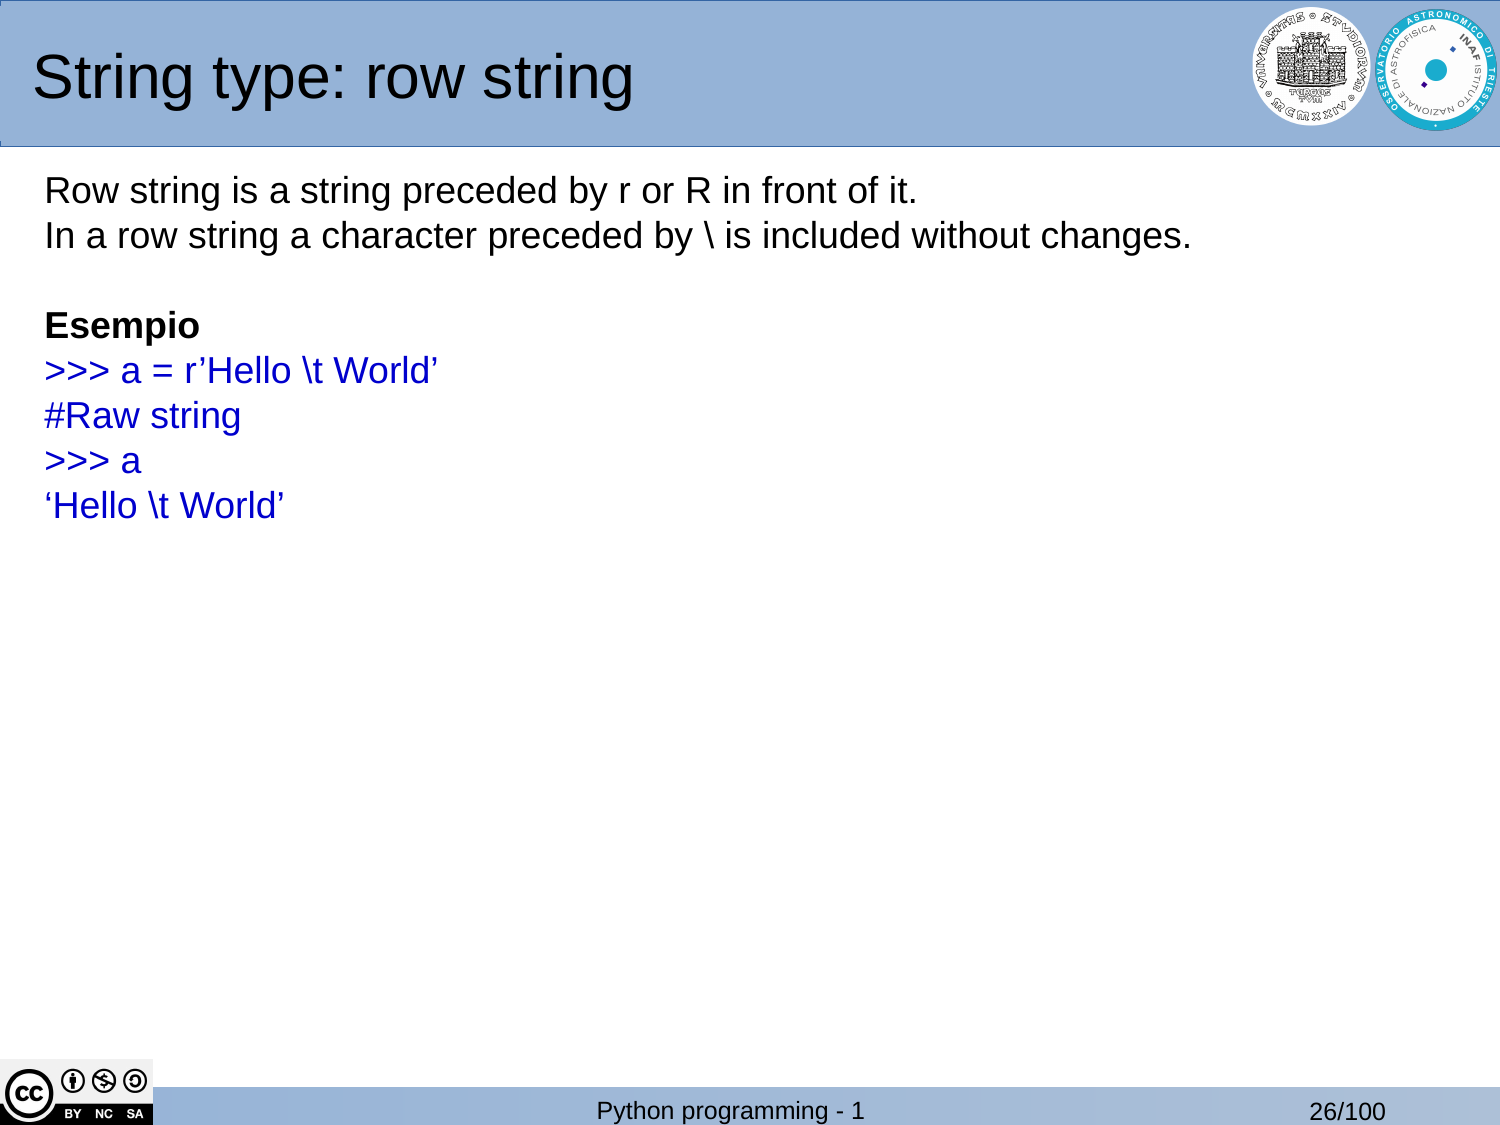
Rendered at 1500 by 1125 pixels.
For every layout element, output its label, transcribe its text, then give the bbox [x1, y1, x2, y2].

list Row string is a string preceded by r or R in front of it. In a row string a character preceded by \ is included without changes. Esempio >>> a = r’Hello \t World’ #Raw string >>> a ‘Hello \t World’ [29, 158, 1500, 1071]
picture [1253, 0, 1500, 156]
text_box String type: row string [0, 5, 1253, 141]
picture [0, 1059, 153, 1125]
